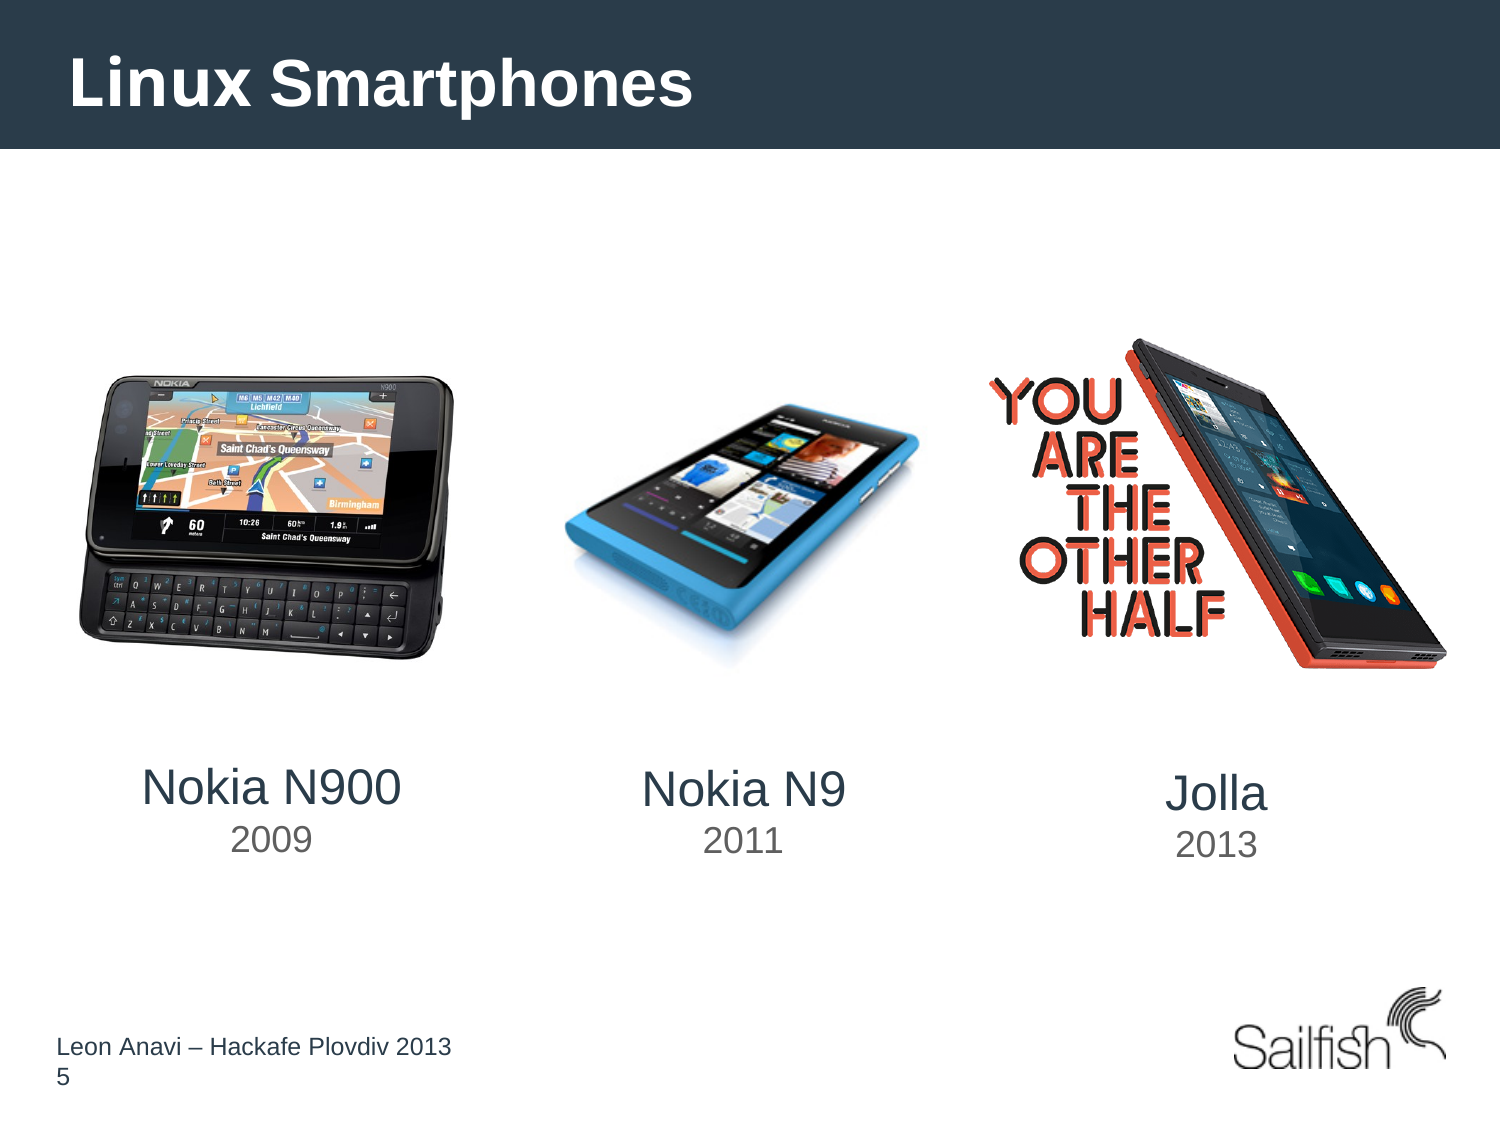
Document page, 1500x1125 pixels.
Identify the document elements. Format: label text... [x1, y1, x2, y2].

picture [564, 326, 940, 694]
picture [989, 338, 1447, 670]
text_box Linux Smartphones [53, 32, 1466, 173]
text_box Nokia N9 2011 [513, 748, 975, 869]
picture [53, 349, 479, 685]
text_box Jolla 2013 [986, 752, 1447, 874]
picture [1234, 987, 1446, 1069]
text_box Nokia N900 2009 [53, 747, 491, 868]
